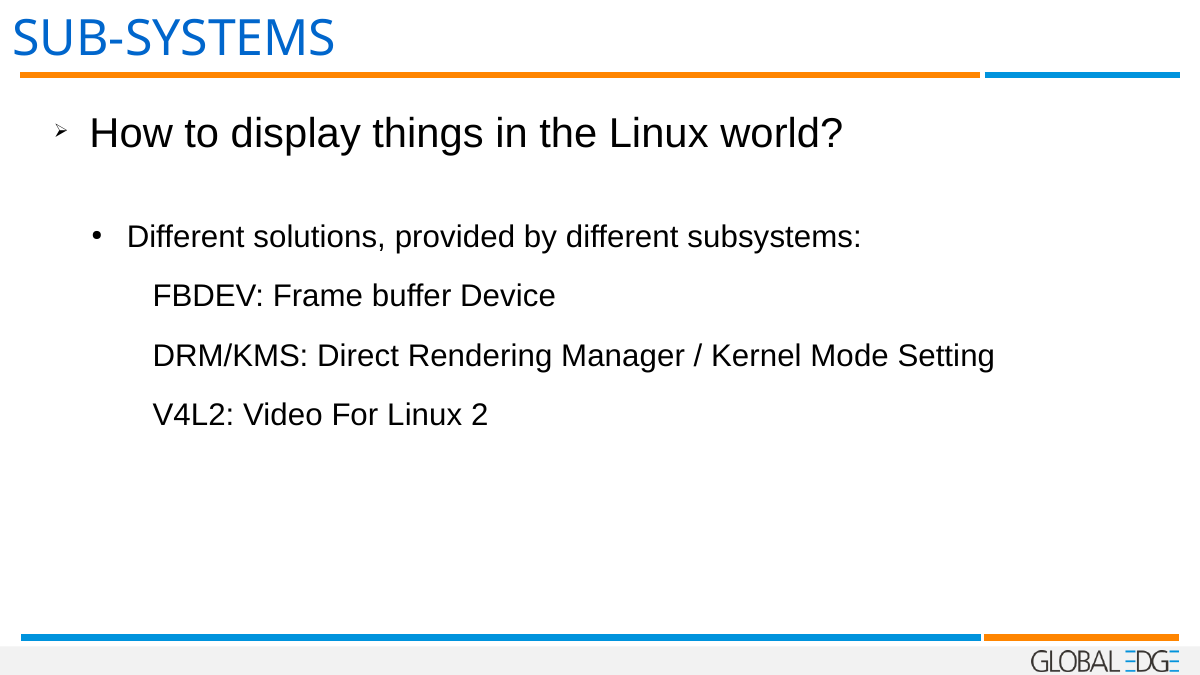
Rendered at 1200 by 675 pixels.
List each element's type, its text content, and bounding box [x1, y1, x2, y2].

picture [1031, 650, 1179, 672]
text_box How to display things in the Linux world? [39, 102, 898, 165]
text_box Different solutions, provided by different subsystems: FBDEV: Frame buffer Device DRM/KMS: Direct Rendering Manager / Kernel Mode Setting V4L2: Video For Linux 2 [76, 211, 1058, 442]
title SUB-SYSTEMS [12, 6, 1088, 66]
